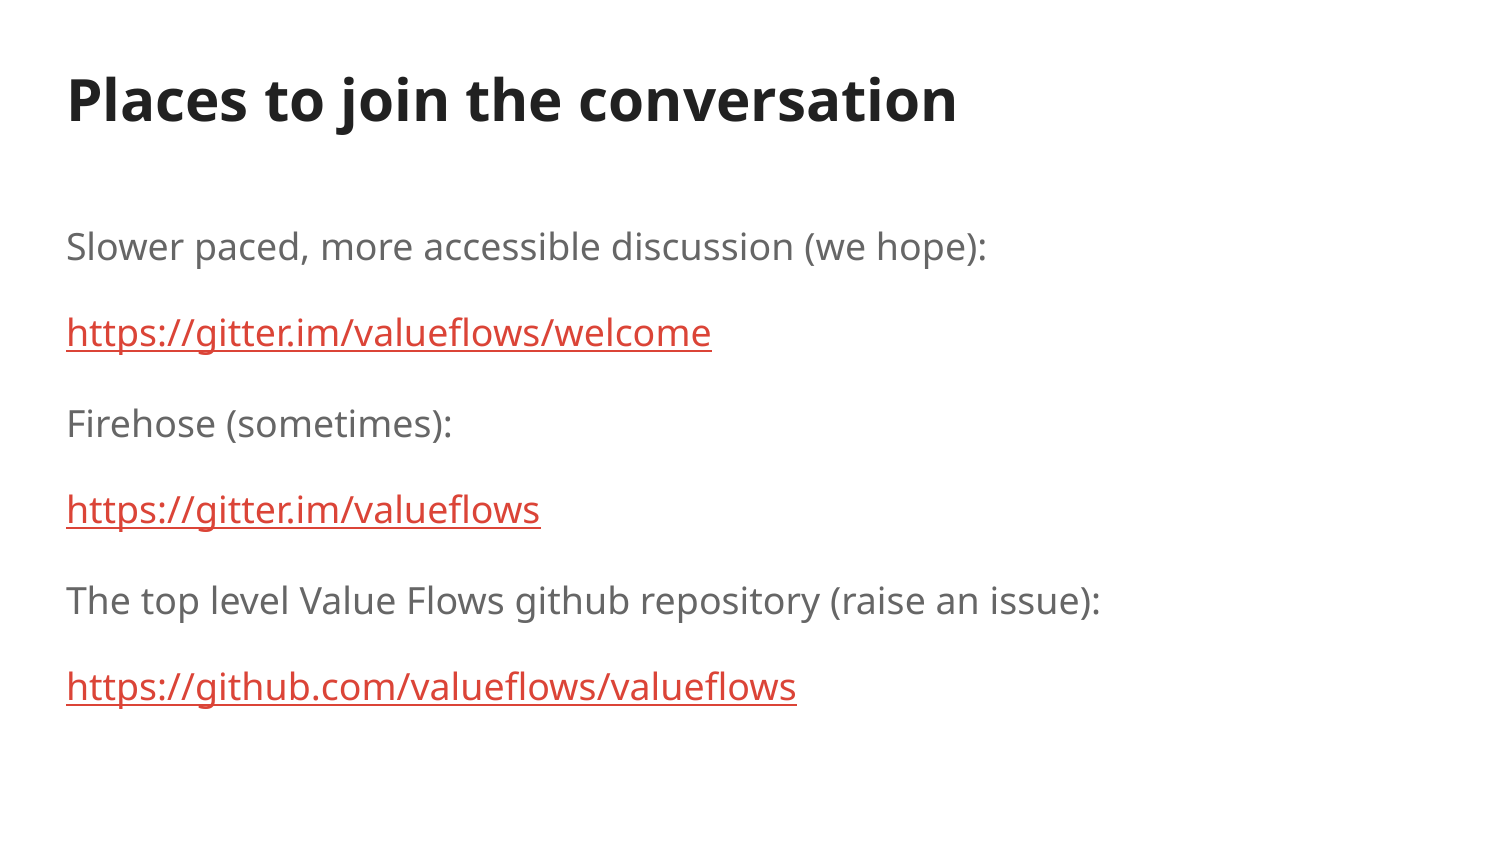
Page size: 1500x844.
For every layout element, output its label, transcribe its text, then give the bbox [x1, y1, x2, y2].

title Places to join the conversation [51, 48, 1449, 180]
list Slower paced, more accessible discussion (we hope): https://gitter.im/valueflows/welcome Firehose (sometimes): https://gitter.im/valueflows The top level Value Flows github repository (raise an issue): https://github.com/valueflows/valueflows [51, 201, 1449, 750]
